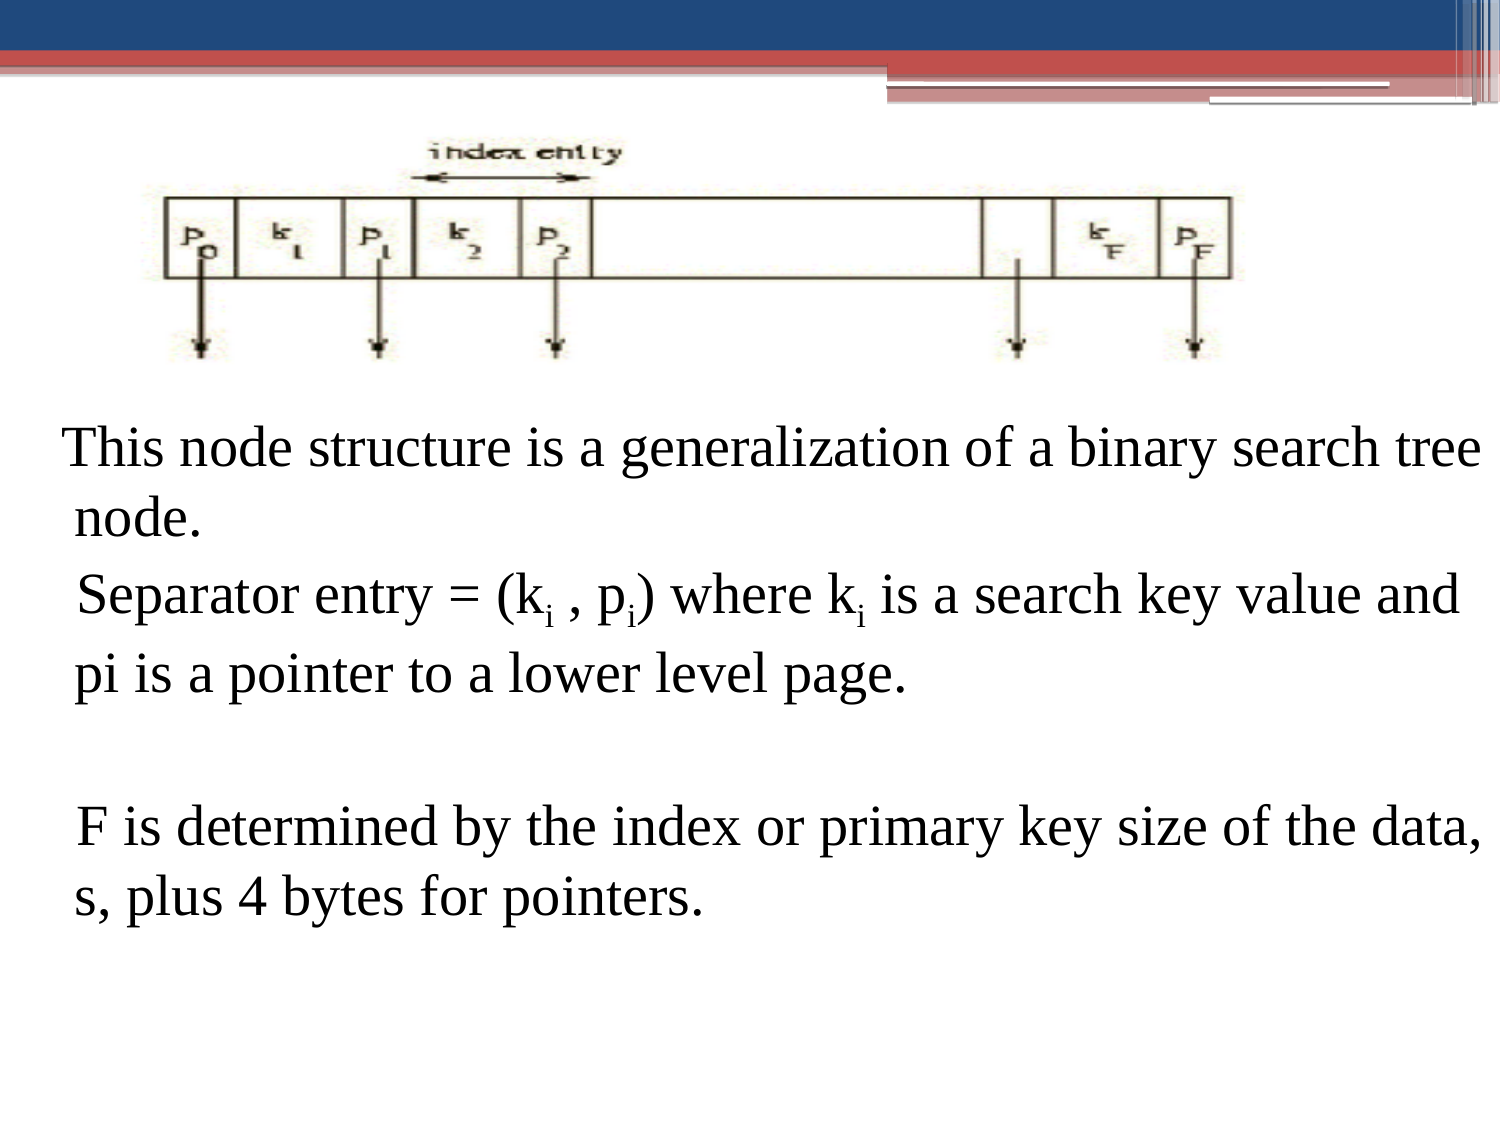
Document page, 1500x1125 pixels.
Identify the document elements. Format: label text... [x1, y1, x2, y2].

picture [125, 131, 1313, 388]
list This node structure is a generalization of a binary search tree node. Separator entry = (ki , pi) where ki is a search key value and pi is a pointer to a lower level page. F is determined by the index or primary key size of the data, s, plus 4 bytes for pointers. [0, 324, 1500, 1125]
